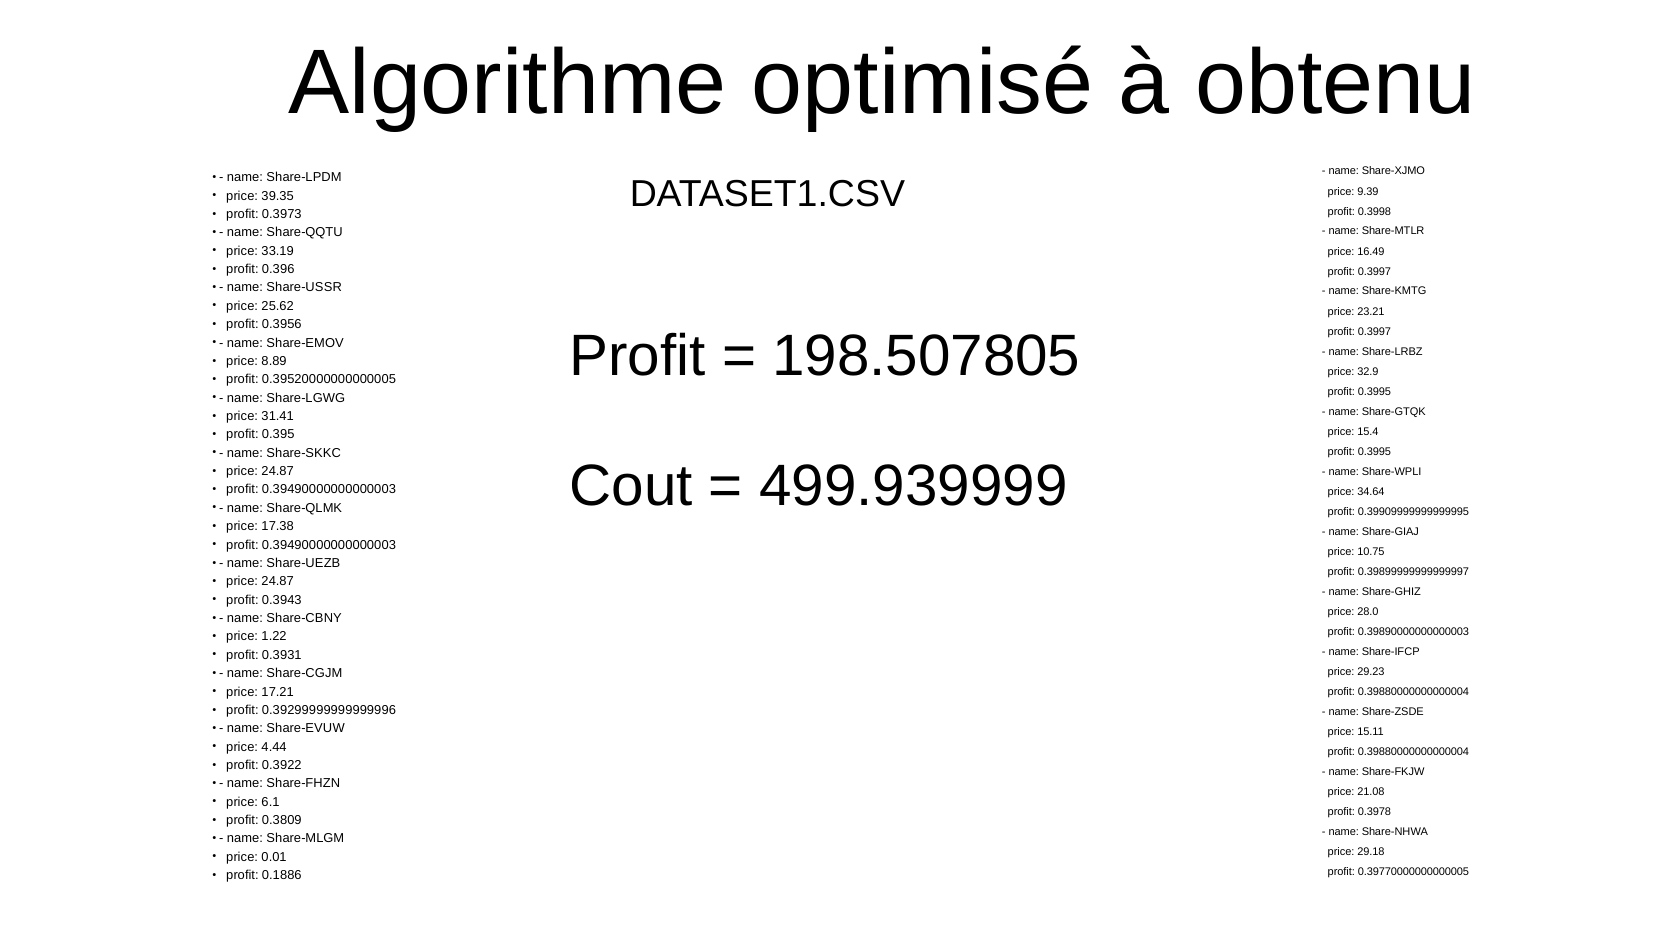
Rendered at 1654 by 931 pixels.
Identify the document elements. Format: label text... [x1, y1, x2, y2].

list - name: Share-XJMO price: 9.39 profit: 0.3998 - name: Share-MTLR price: 16.49 profit: 0.3997 - name: Share-KMTG price: 23.21 profit: 0.3997 - name: Share-LRBZ price: 32.9 profit: 0.3995 - name: Share-GTQK price: 15.4 profit: 0.3995 - name: Share-WPLI price: 34.64 profit: 0.39909999999999995 - name: Share-GIAJ price: 10.75 profit: 0.39899999999999997 - name: Share-GHIZ price: 28.0 profit: 0.39890000000000003 - name: Share-IFCP price: 29.23 profit: 0.39880000000000004 - name: Share-ZSDE price: 15.11 profit: 0.39880000000000004 - name: Share-FKJW price: 21.08 profit: 0.3978 - name: Share-NHWA price: 29.18 profit: 0.39770000000000005 [1275, 165, 1561, 895]
title Algorithme optimisé à obtenu [195, 30, 1571, 133]
list - name: Share-LPDM price: 39.35 profit: 0.3973 - name: Share-QQTU price: 33.19 profit: 0.396 - name: Share-USSR price: 25.62 profit: 0.3956 - name: Share-EMOV price: 8.89 profit: 0.39520000000000005 - name: Share-LGWG price: 31.41 profit: 0.395 - name: Share-SKKC price: 24.87 profit: 0.39490000000000003 - name: Share-QLMK price: 17.38 profit: 0.39490000000000003 - name: Share-UEZB price: 24.87 profit: 0.3943 - name: Share-CBNY price: 1.22 profit: 0.3931 - name: Share-CGJM price: 17.21 profit: 0.39299999999999996 - name: Share-EVUW price: 4.44 profit: 0.3922 - name: Share-FHZN price: 6.1 profit: 0.3809 - name: Share-MLGM price: 0.01 profit: 0.1886 [210, 170, 406, 901]
text_box DATASET1.CSV [615, 165, 1021, 222]
text_box Profit = 198.507805 Cout = 499.939999 [555, 315, 1126, 541]
